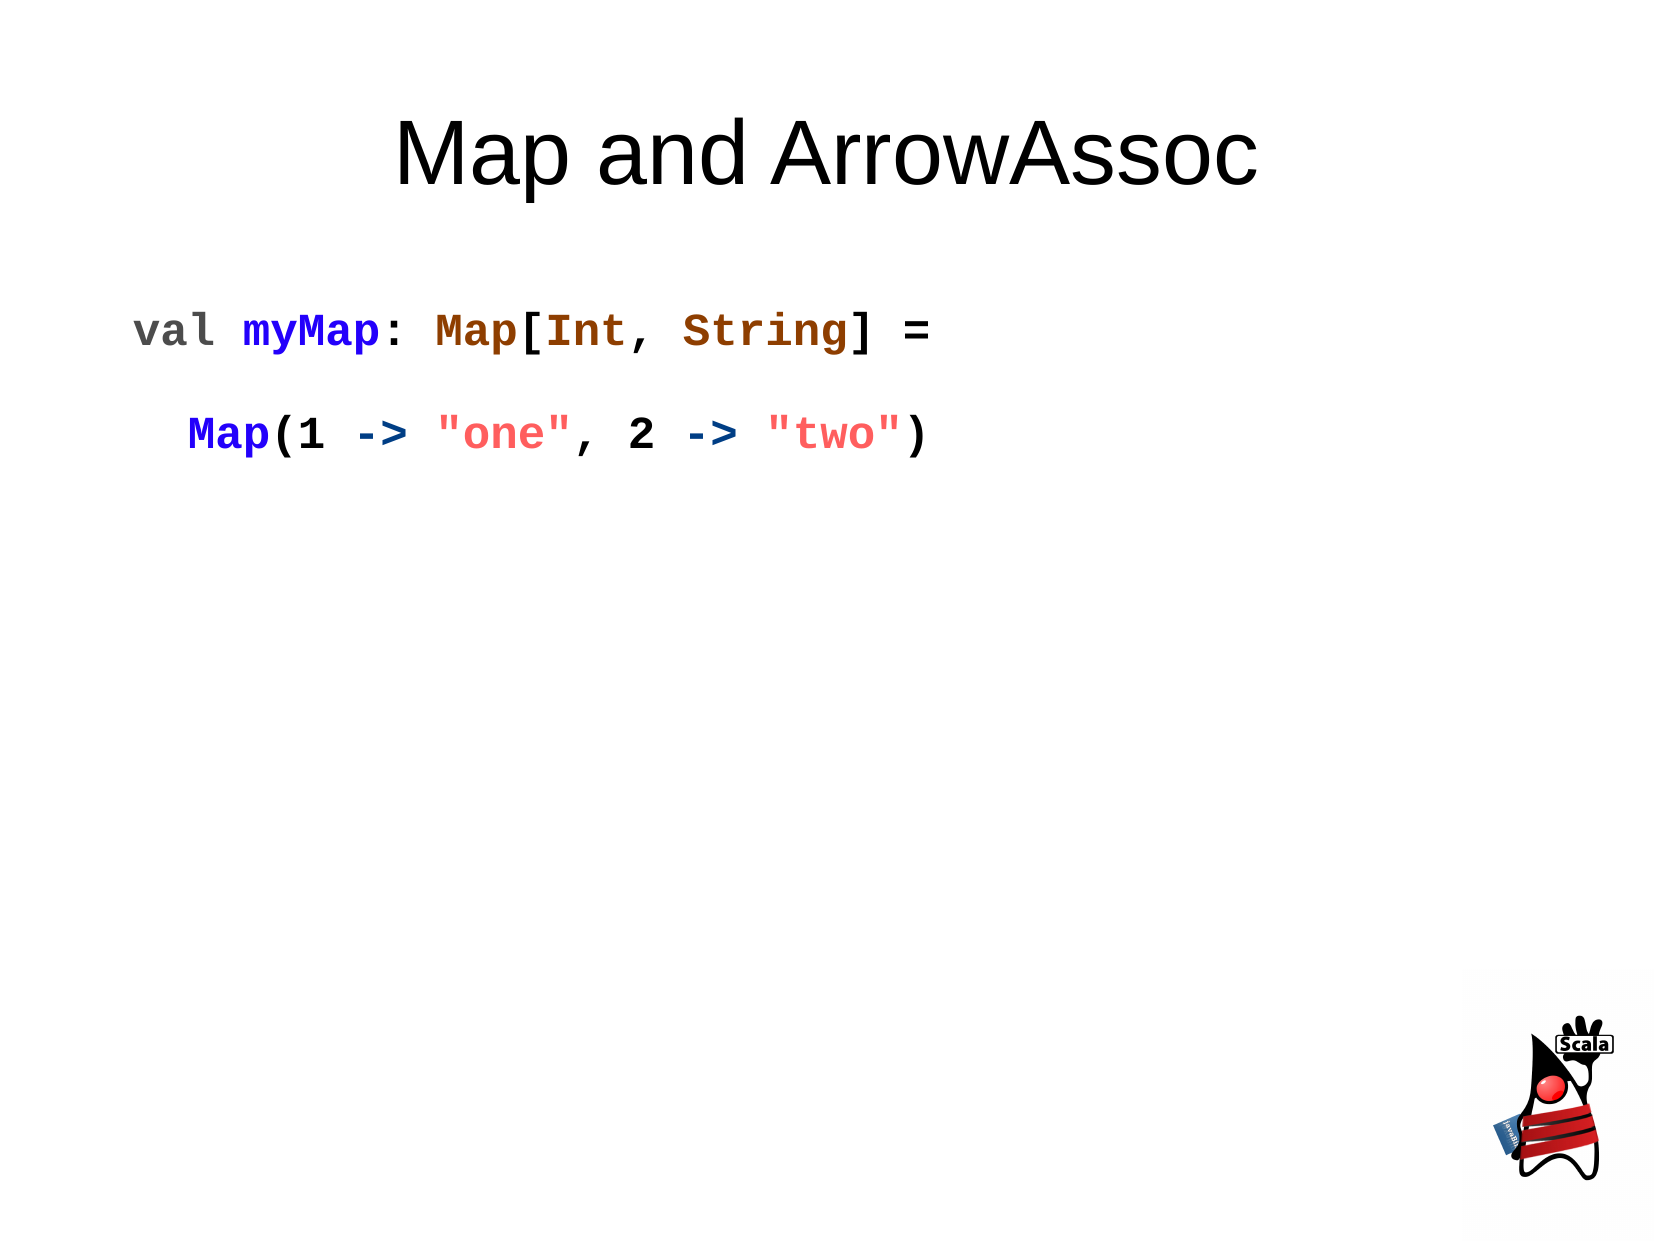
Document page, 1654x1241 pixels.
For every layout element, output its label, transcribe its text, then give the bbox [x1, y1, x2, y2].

title Map and ArrowAssoc [82, 56, 1571, 250]
text_box val myMap: Map[Int, String] = Map(1 -> "one", 2 -> "two") [118, 300, 1654, 576]
picture [1462, 969, 1654, 1241]
